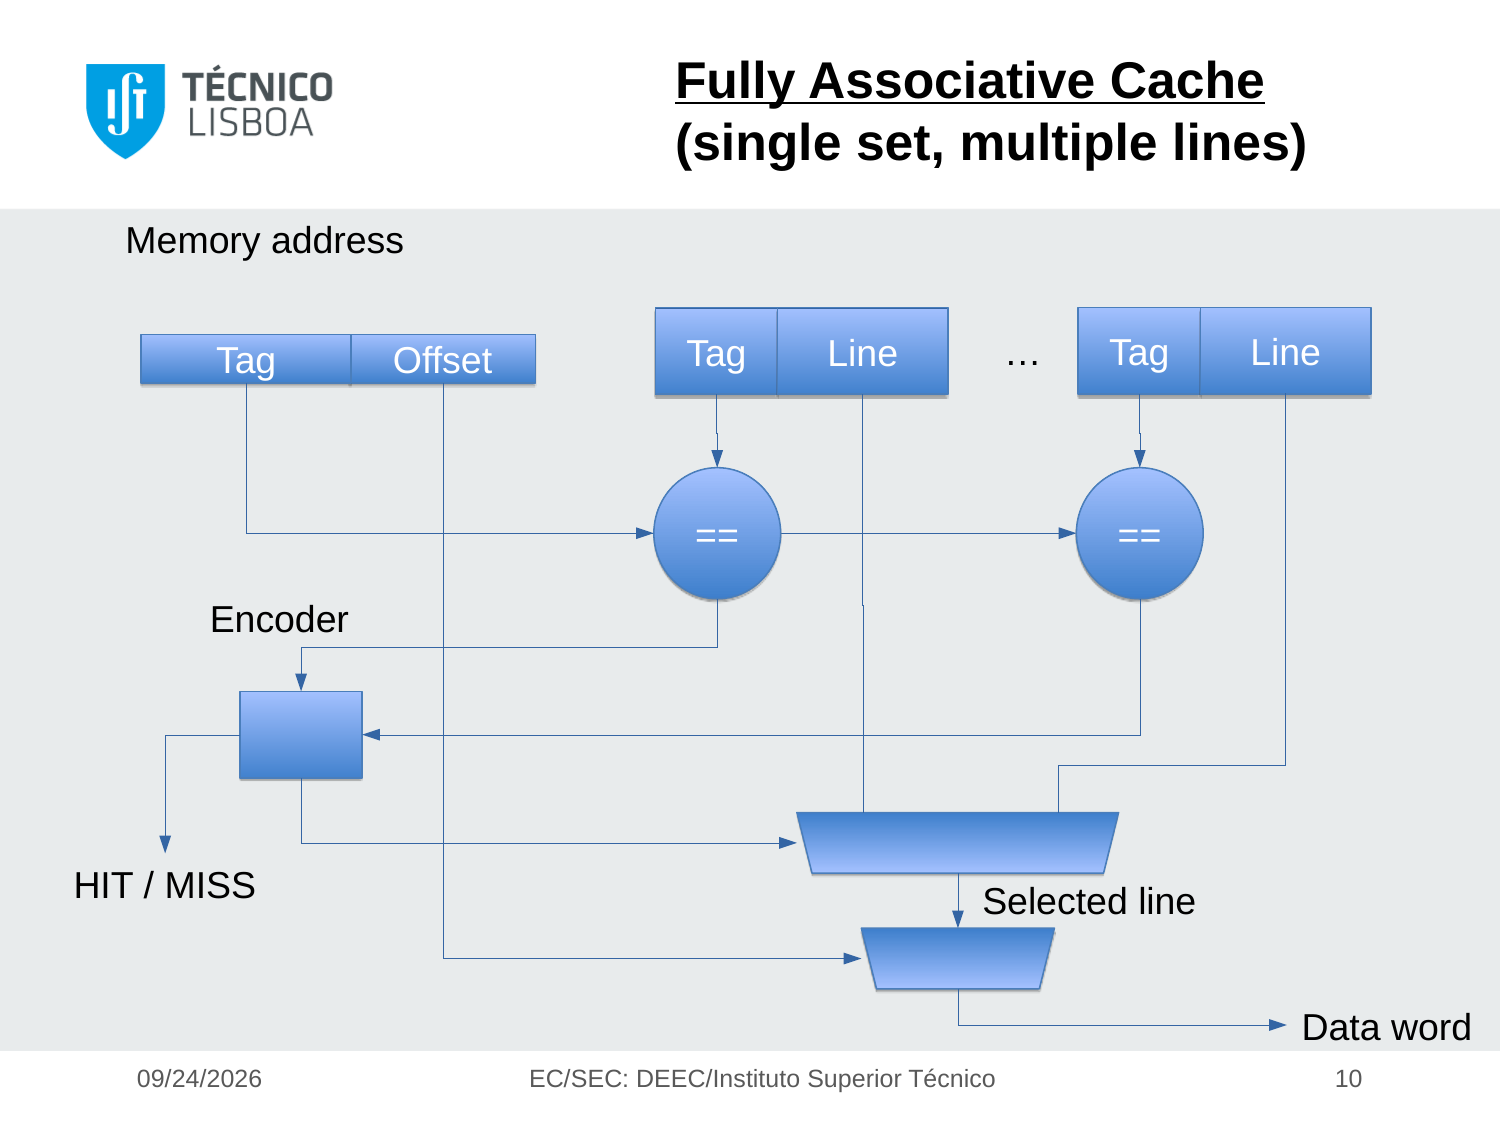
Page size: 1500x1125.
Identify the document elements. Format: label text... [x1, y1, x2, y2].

text_box … [989, 320, 1057, 381]
picture [0, 0, 1500, 1125]
text_box Line [777, 307, 949, 395]
text_box [861, 928, 1054, 989]
slide_number <number> [1077, 1052, 1378, 1103]
text_box [796, 812, 1119, 874]
text_box == [653, 467, 781, 599]
text_box == [1076, 467, 1204, 599]
text_box Tag [1078, 307, 1200, 394]
text_box Offset [352, 334, 536, 383]
text_box Selected line [967, 873, 1222, 931]
text_box Tag [141, 334, 352, 383]
text_box HIT / MISS [58, 853, 272, 914]
text_box Line [1200, 307, 1371, 394]
text_box Tag [655, 307, 777, 395]
text_box Encoder [194, 587, 364, 648]
text_box Memory address [110, 208, 420, 269]
footer EC/SEC: DEEC/Instituto Superior Técnico [512, 1052, 1021, 1103]
text_box Data word [1286, 995, 1488, 1055]
title Fully Associative Cache (single set, multiple lines) [660, 37, 1379, 180]
text_box [240, 691, 363, 778]
slide_number 12/17/2020 [121, 1052, 425, 1103]
